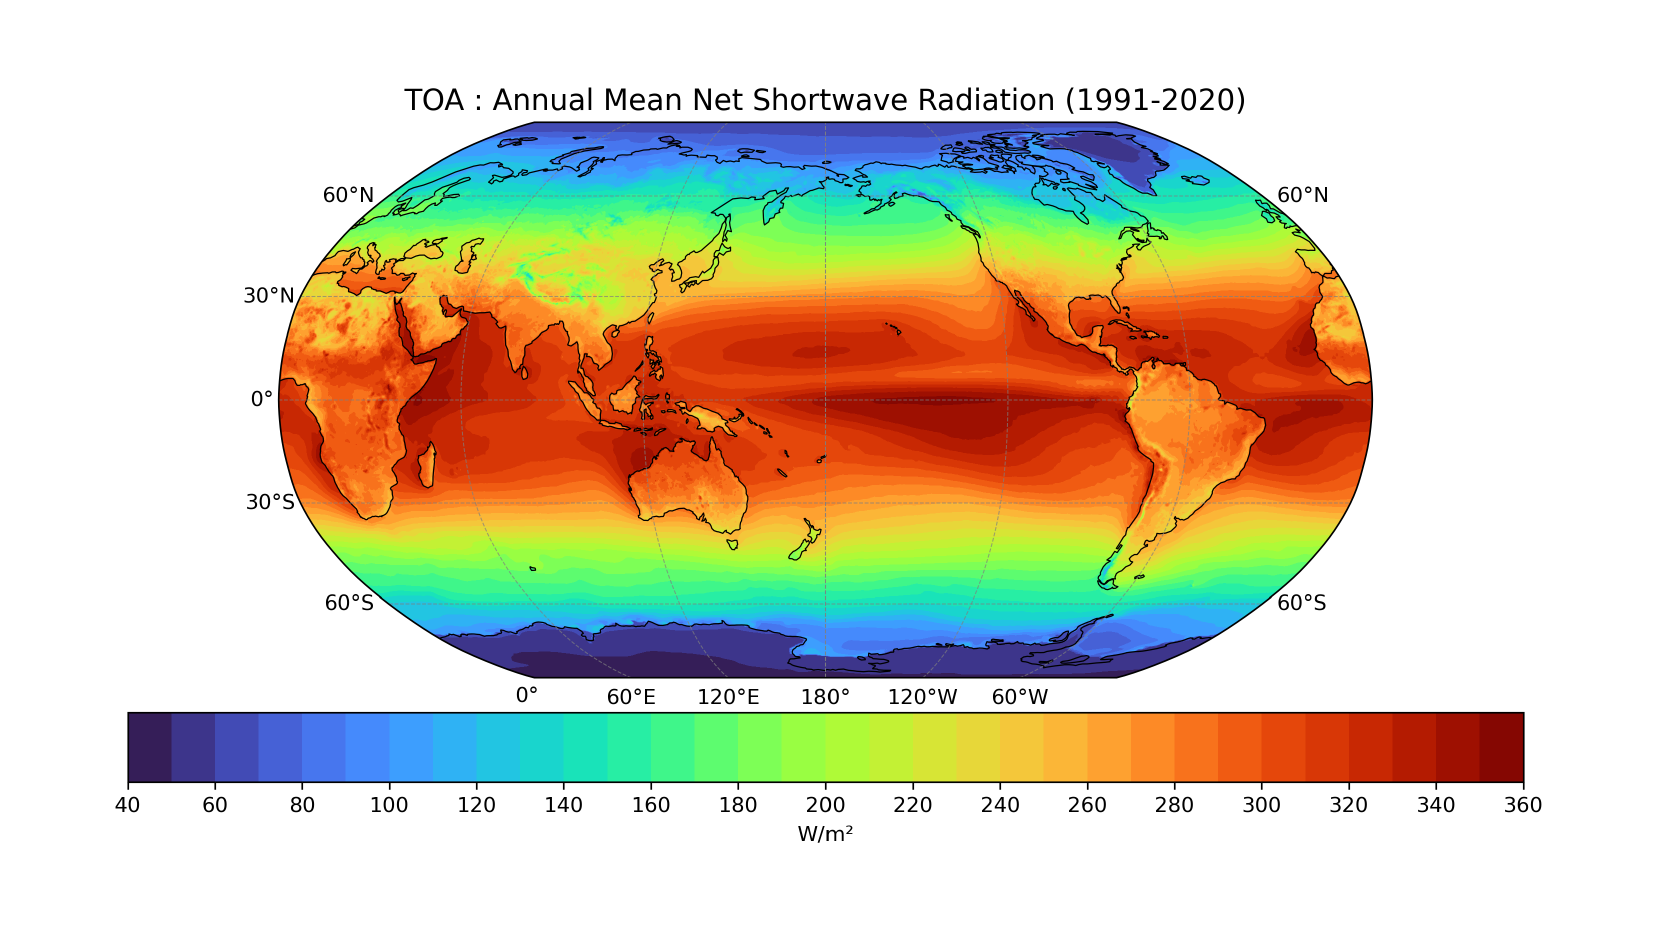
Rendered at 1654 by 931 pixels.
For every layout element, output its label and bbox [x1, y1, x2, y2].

picture [99, 72, 1558, 860]
